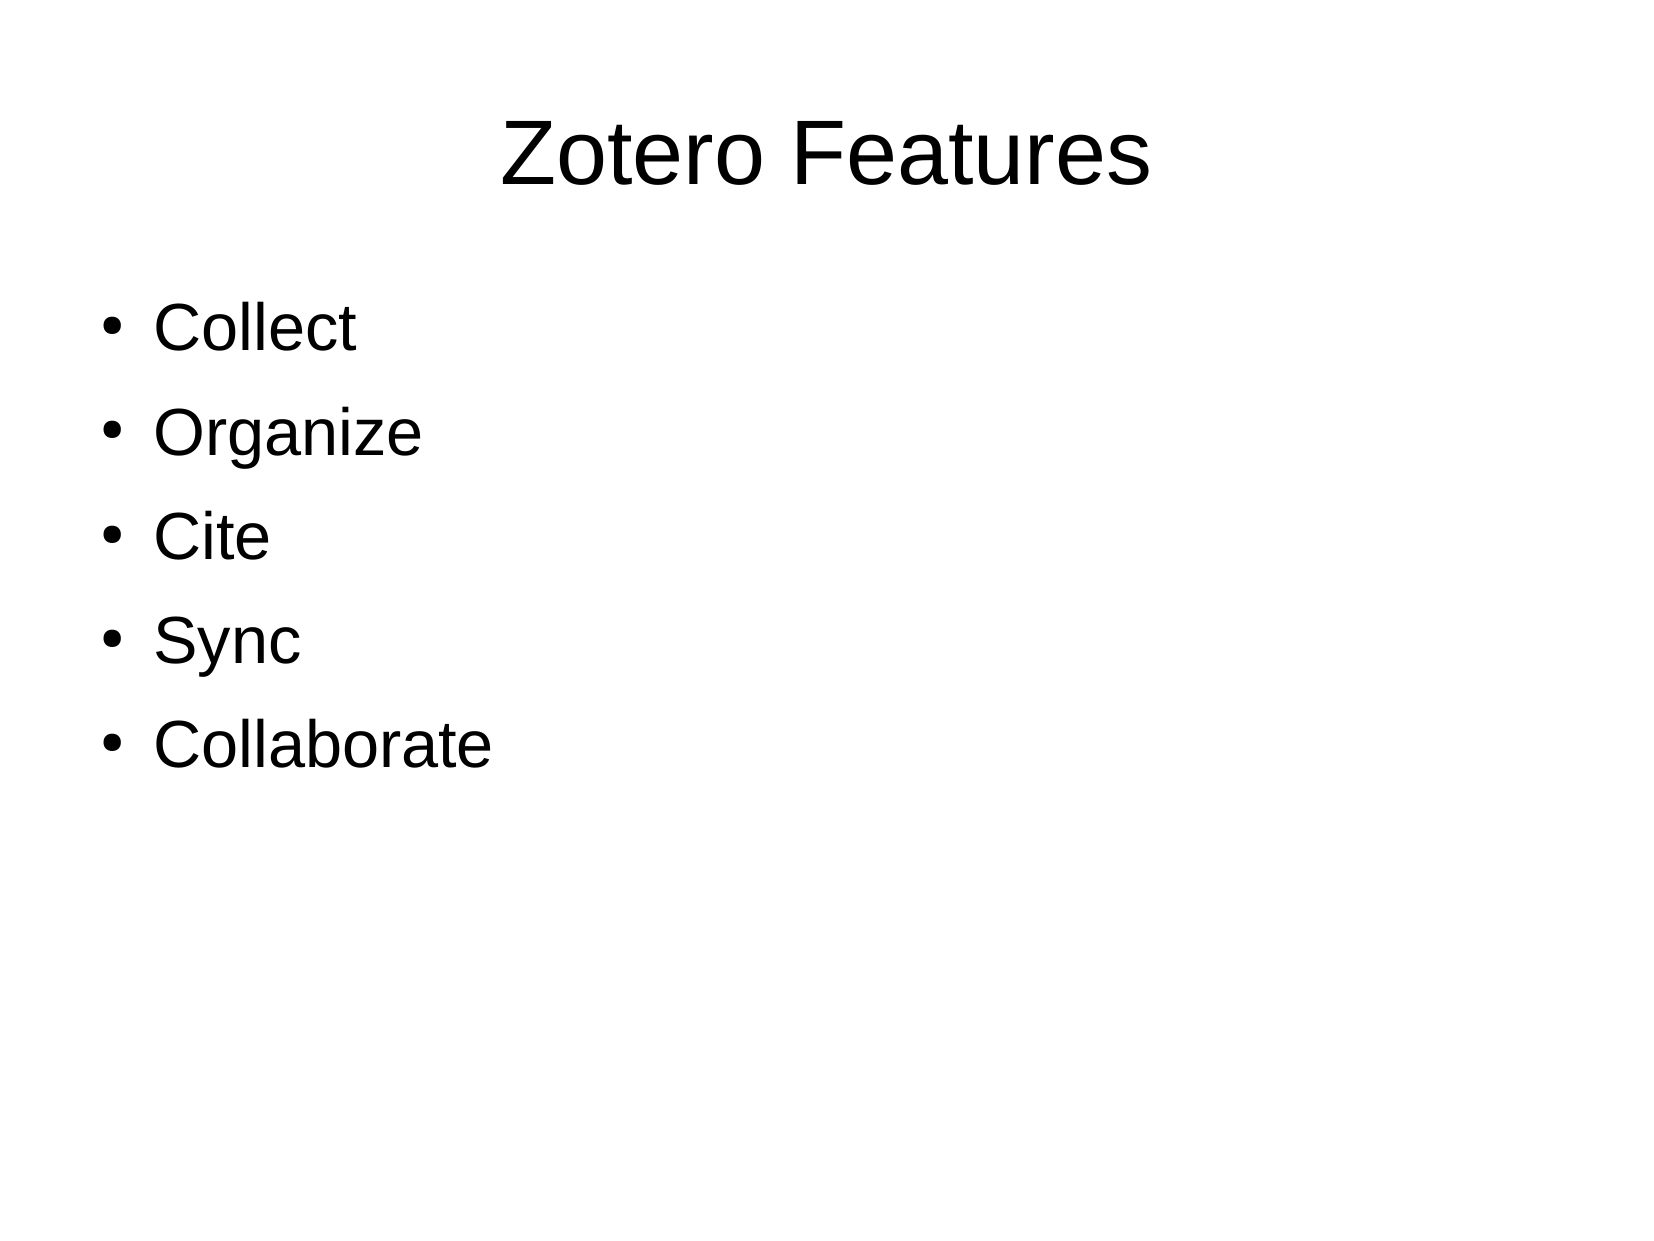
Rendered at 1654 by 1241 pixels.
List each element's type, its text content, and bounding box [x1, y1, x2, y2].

list Collect Organize Cite Sync Collaborate [82, 290, 1538, 1010]
title Zotero Features [82, 49, 1571, 257]
